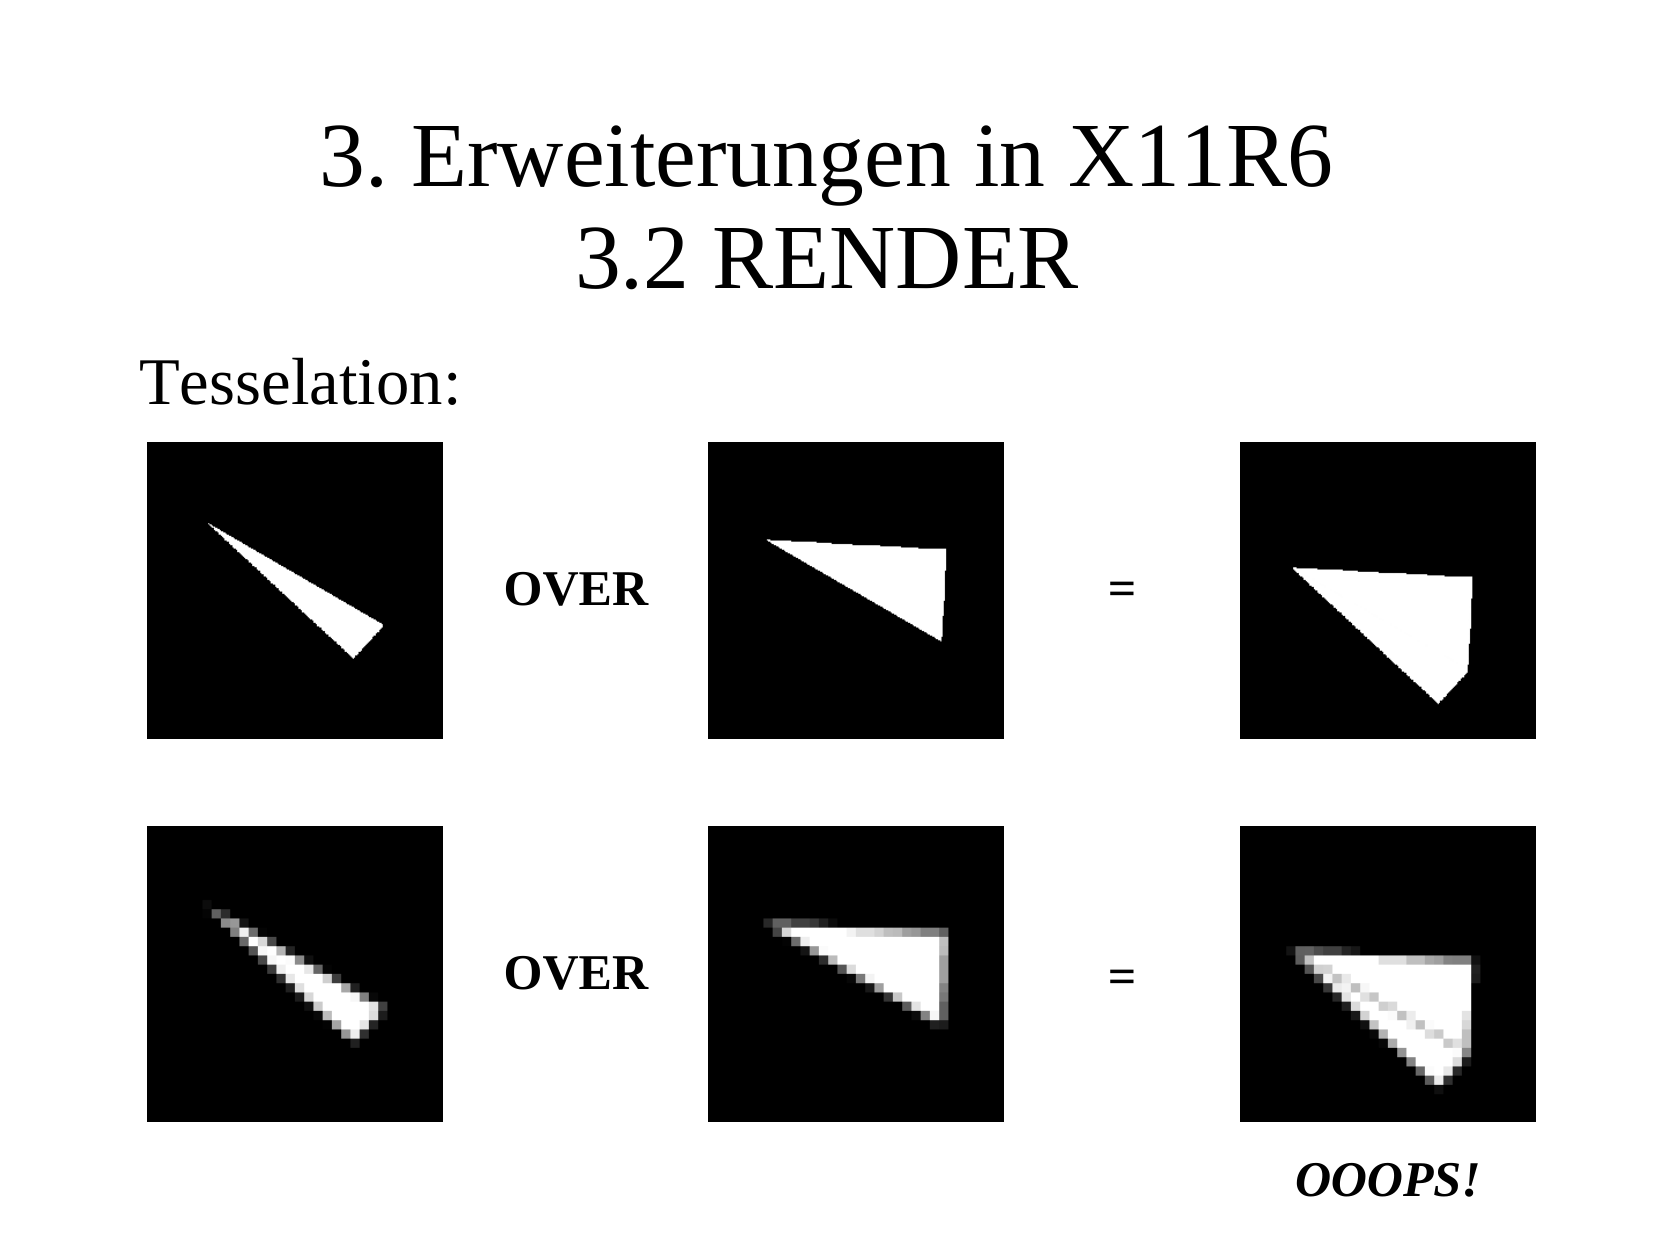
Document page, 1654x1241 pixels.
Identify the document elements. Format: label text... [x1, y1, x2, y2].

title 3. Erweiterungen in X11R6 3.2 RENDER [121, 102, 1534, 311]
text_box OVER [472, 944, 680, 1001]
picture [708, 826, 1004, 1123]
text_box OOOPS! [1240, 1151, 1536, 1207]
picture [147, 442, 443, 739]
text_box OVER [472, 561, 680, 617]
picture [147, 826, 443, 1123]
list Tesselation: [121, 344, 1534, 1127]
text_box = [1018, 561, 1226, 617]
picture [1240, 442, 1536, 739]
picture [708, 442, 1004, 739]
text_box = [1018, 948, 1226, 1004]
picture [1240, 826, 1536, 1123]
